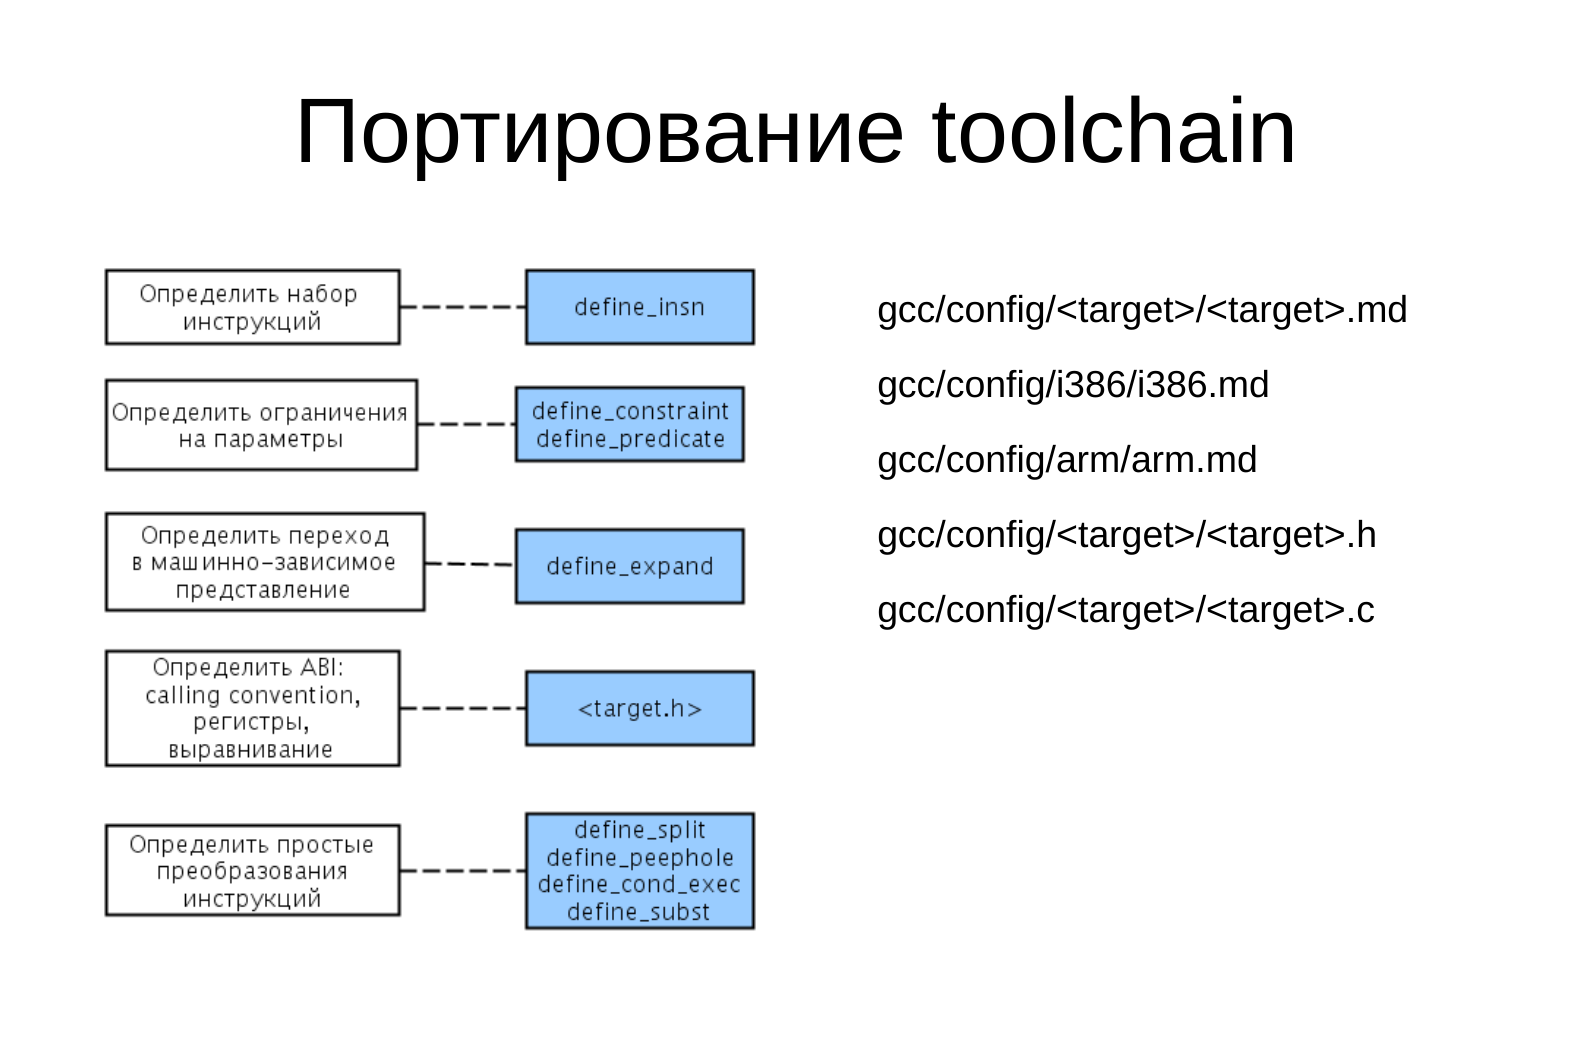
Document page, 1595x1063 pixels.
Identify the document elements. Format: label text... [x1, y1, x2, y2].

text_box gcc/config/<target>/<target>.c [862, 580, 1426, 638]
text_box gcc/config/arm/arm.md [862, 430, 1313, 488]
title Портирование toolchain [79, 49, 1515, 213]
text_box gcc/config/<target>/<target>.md [862, 280, 1426, 338]
text_box gcc/config/<target>/<target>.h [862, 505, 1426, 563]
text_box gcc/config/i386/i386.md [862, 355, 1313, 413]
picture [84, 248, 775, 951]
